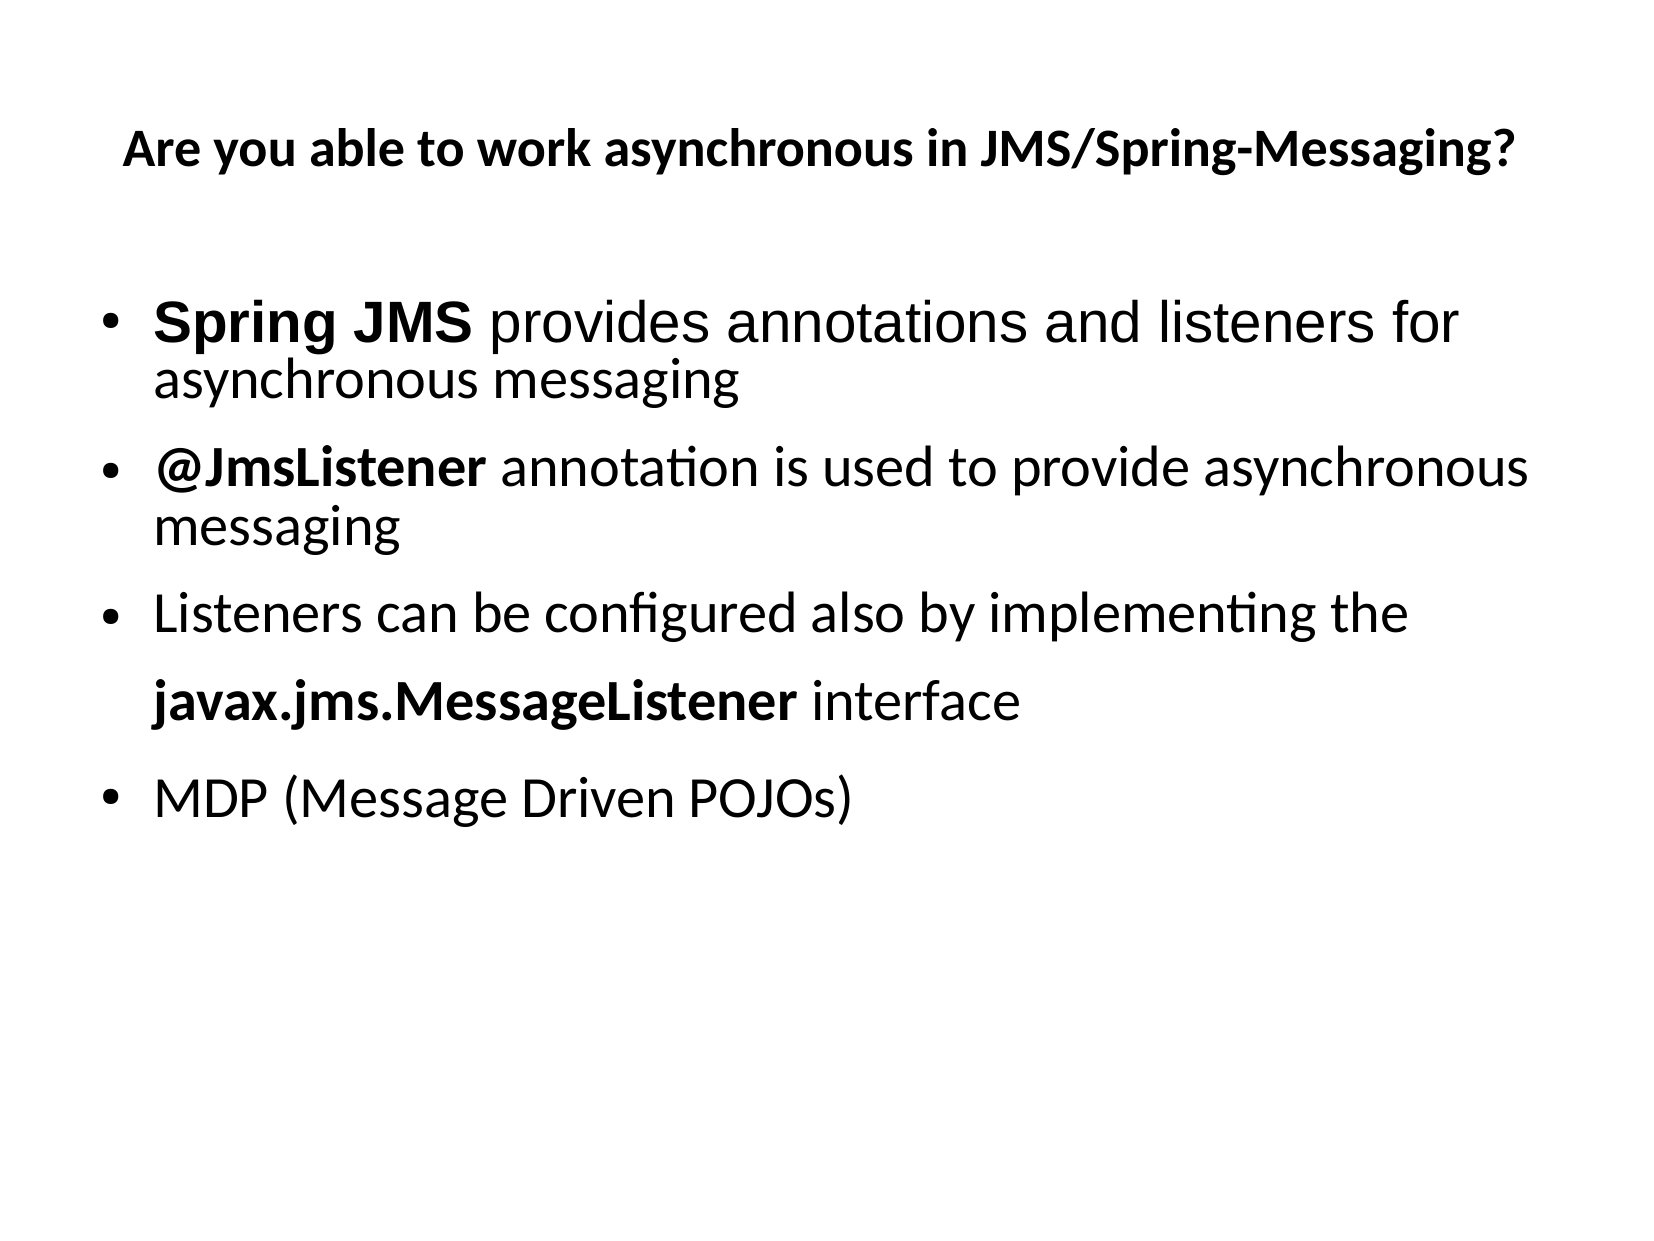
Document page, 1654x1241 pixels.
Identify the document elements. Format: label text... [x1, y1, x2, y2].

list Spring JMS provides annotations and listeners for asynchronous messaging @JmsListener annotation is used to provide asynchronous messaging Listeners can be configured also by implementing the javax.jms.MessageListener interface MDP (Message Driven POJOs) [82, 290, 1571, 1153]
title Are you able to work asynchronous in JMS/Spring-Messaging? [82, 49, 1571, 257]
